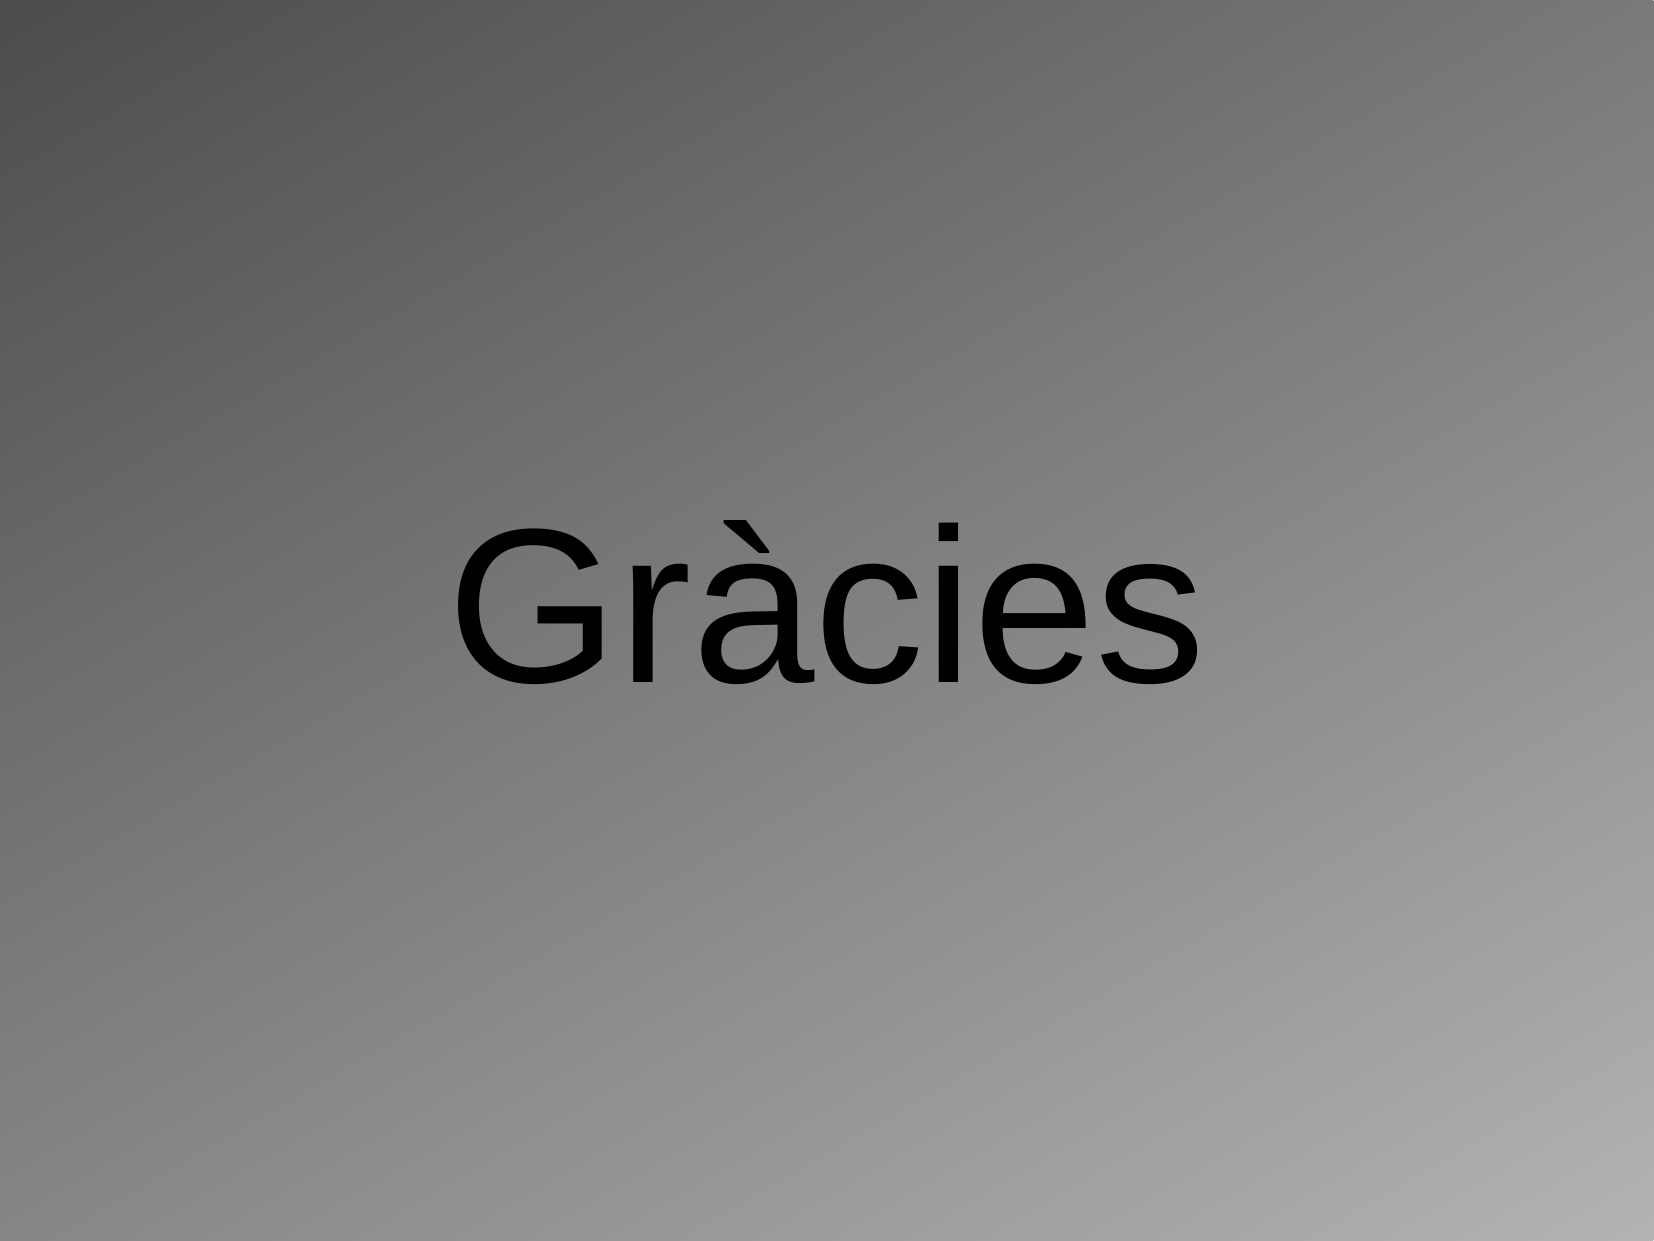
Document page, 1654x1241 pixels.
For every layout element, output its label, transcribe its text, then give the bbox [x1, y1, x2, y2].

title Gràcies [82, 49, 1571, 1163]
